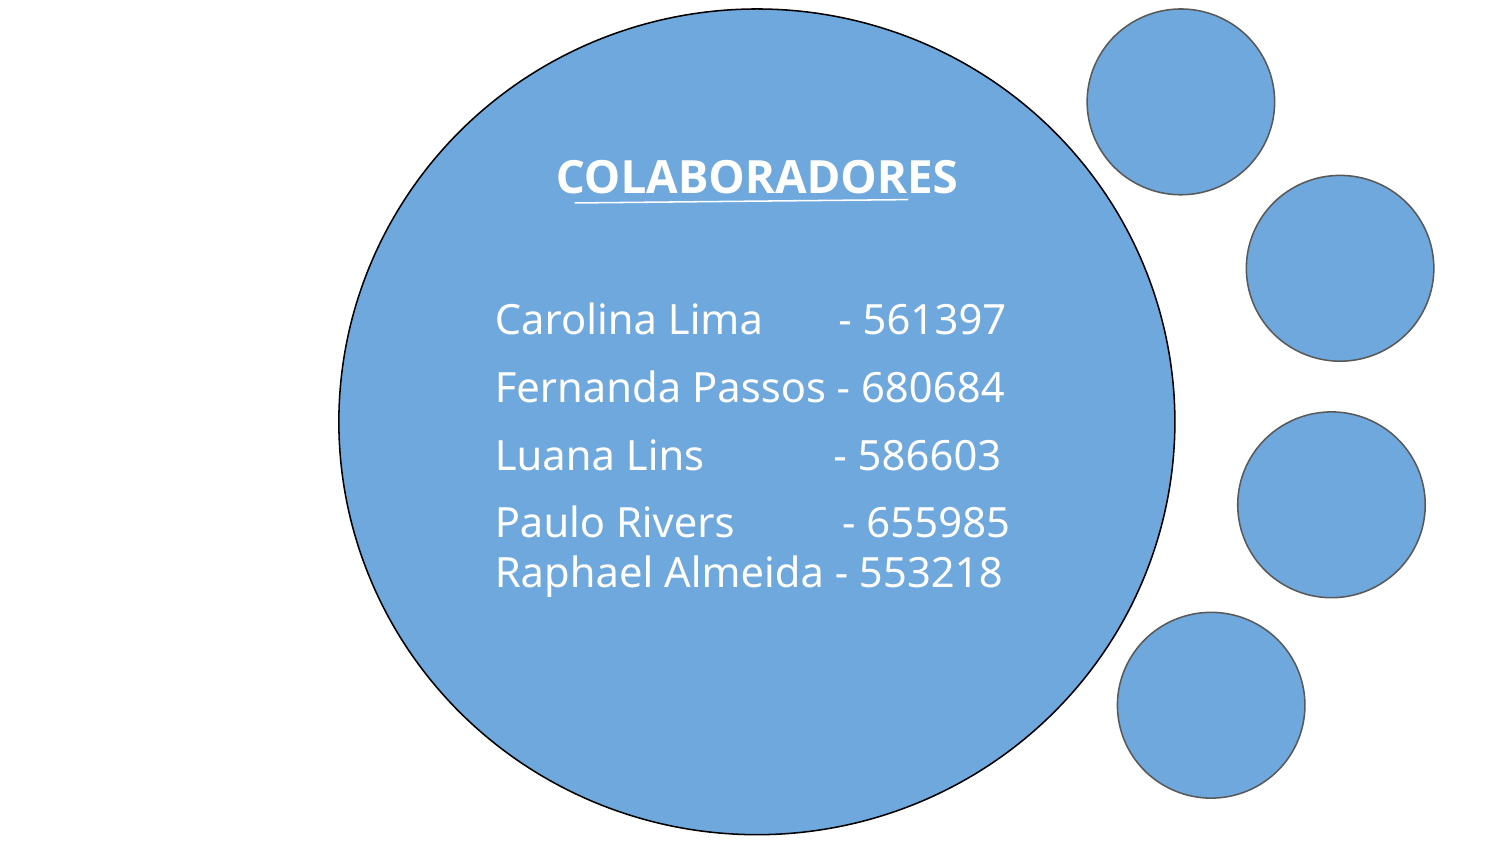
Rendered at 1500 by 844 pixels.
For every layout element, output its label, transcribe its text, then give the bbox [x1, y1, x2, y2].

text_box COLABORADORES [510, 132, 1003, 200]
text_box [1246, 175, 1434, 362]
text_box Carolina Lima - 561397 Fernanda Passos - 680684 Luana Lins - 586603 Paulo Rivers - 655985 Raphael Almeida - 553218 [479, 270, 1075, 723]
text_box [1117, 612, 1305, 799]
text_box [1237, 411, 1426, 598]
text_box [338, 8, 1175, 835]
text_box [1087, 8, 1275, 195]
